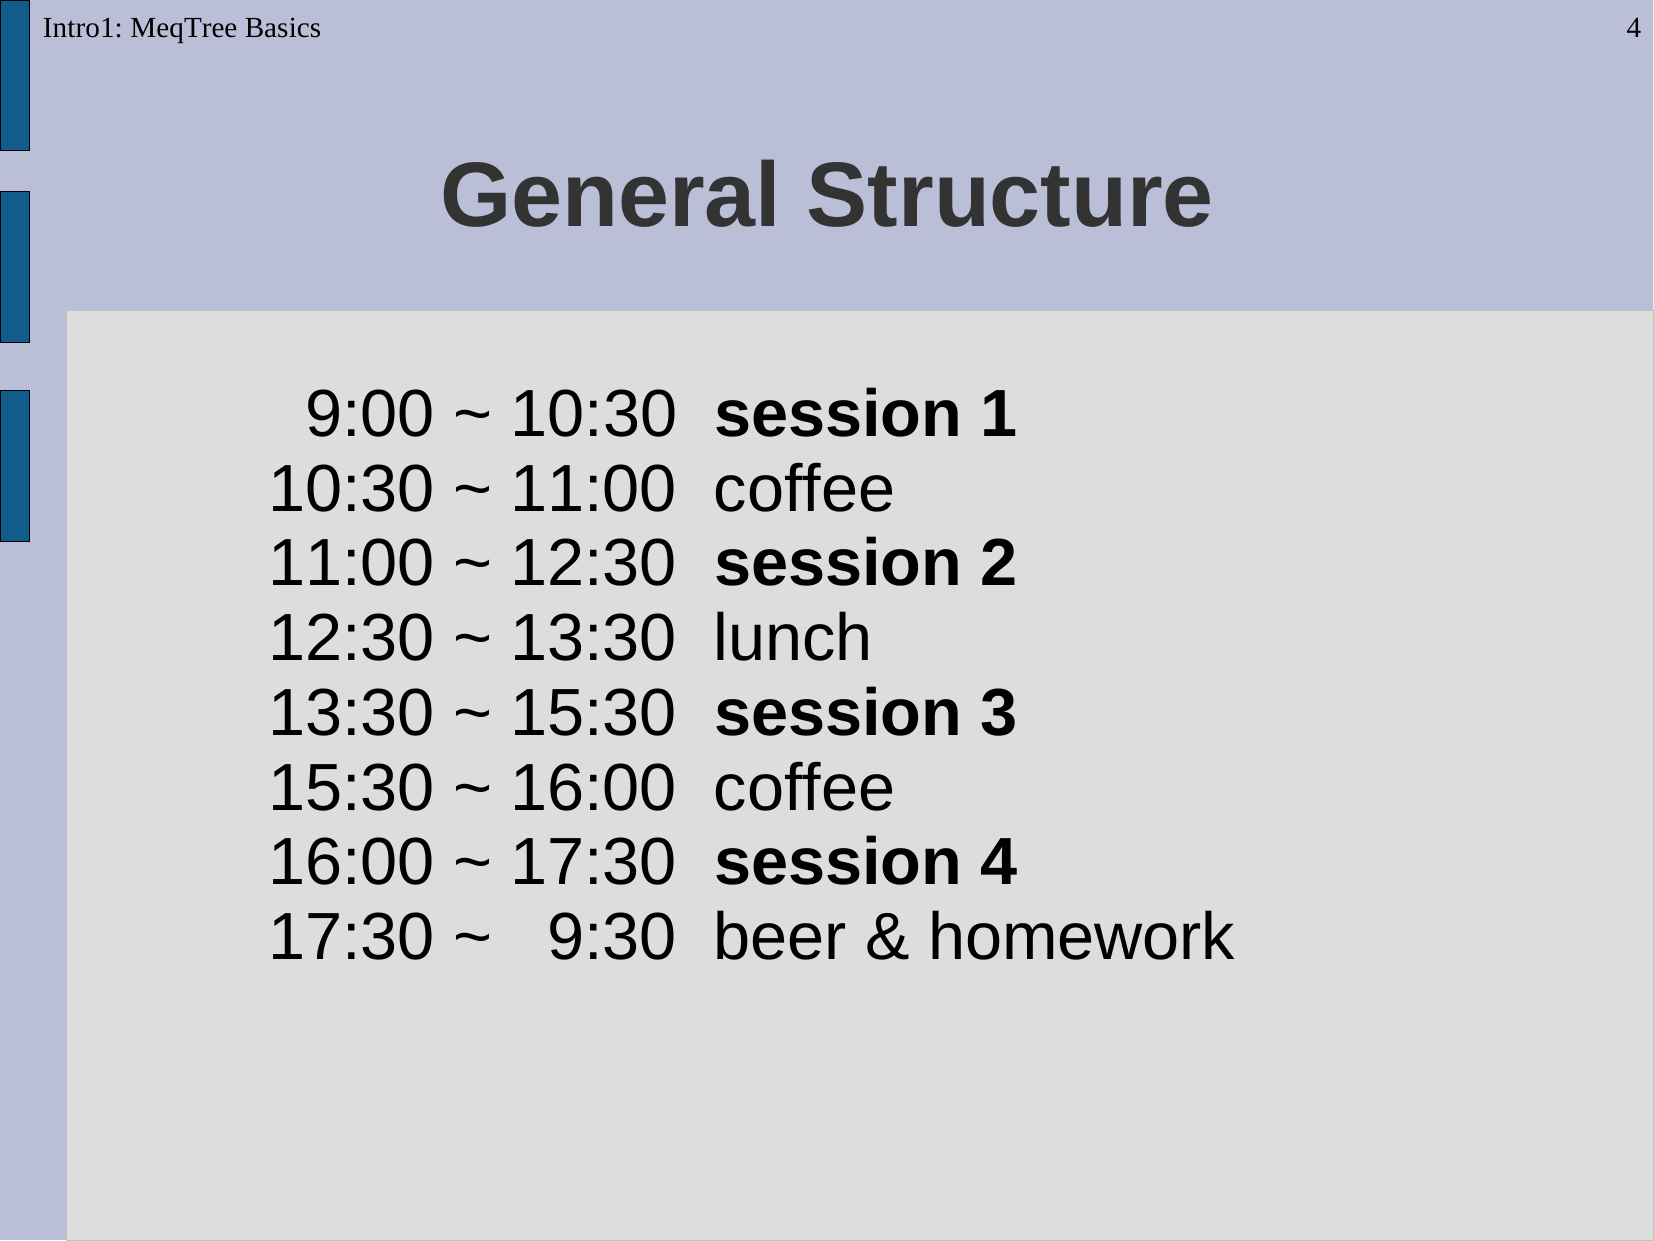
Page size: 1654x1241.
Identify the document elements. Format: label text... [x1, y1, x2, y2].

list 9:00 ~ 10:30 session 1 10:30 ~ 11:00 coffee 11:00 ~ 12:30 session 2 12:30 ~ 13:30 lunch 13:30 ~ 15:30 session 3 15:30 ~ 16:00 coffee 16:00 ~ 17:30 session 4 17:30 ~ 9:30 beer & homework [91, 375, 1622, 1158]
title General Structure [121, 91, 1534, 299]
